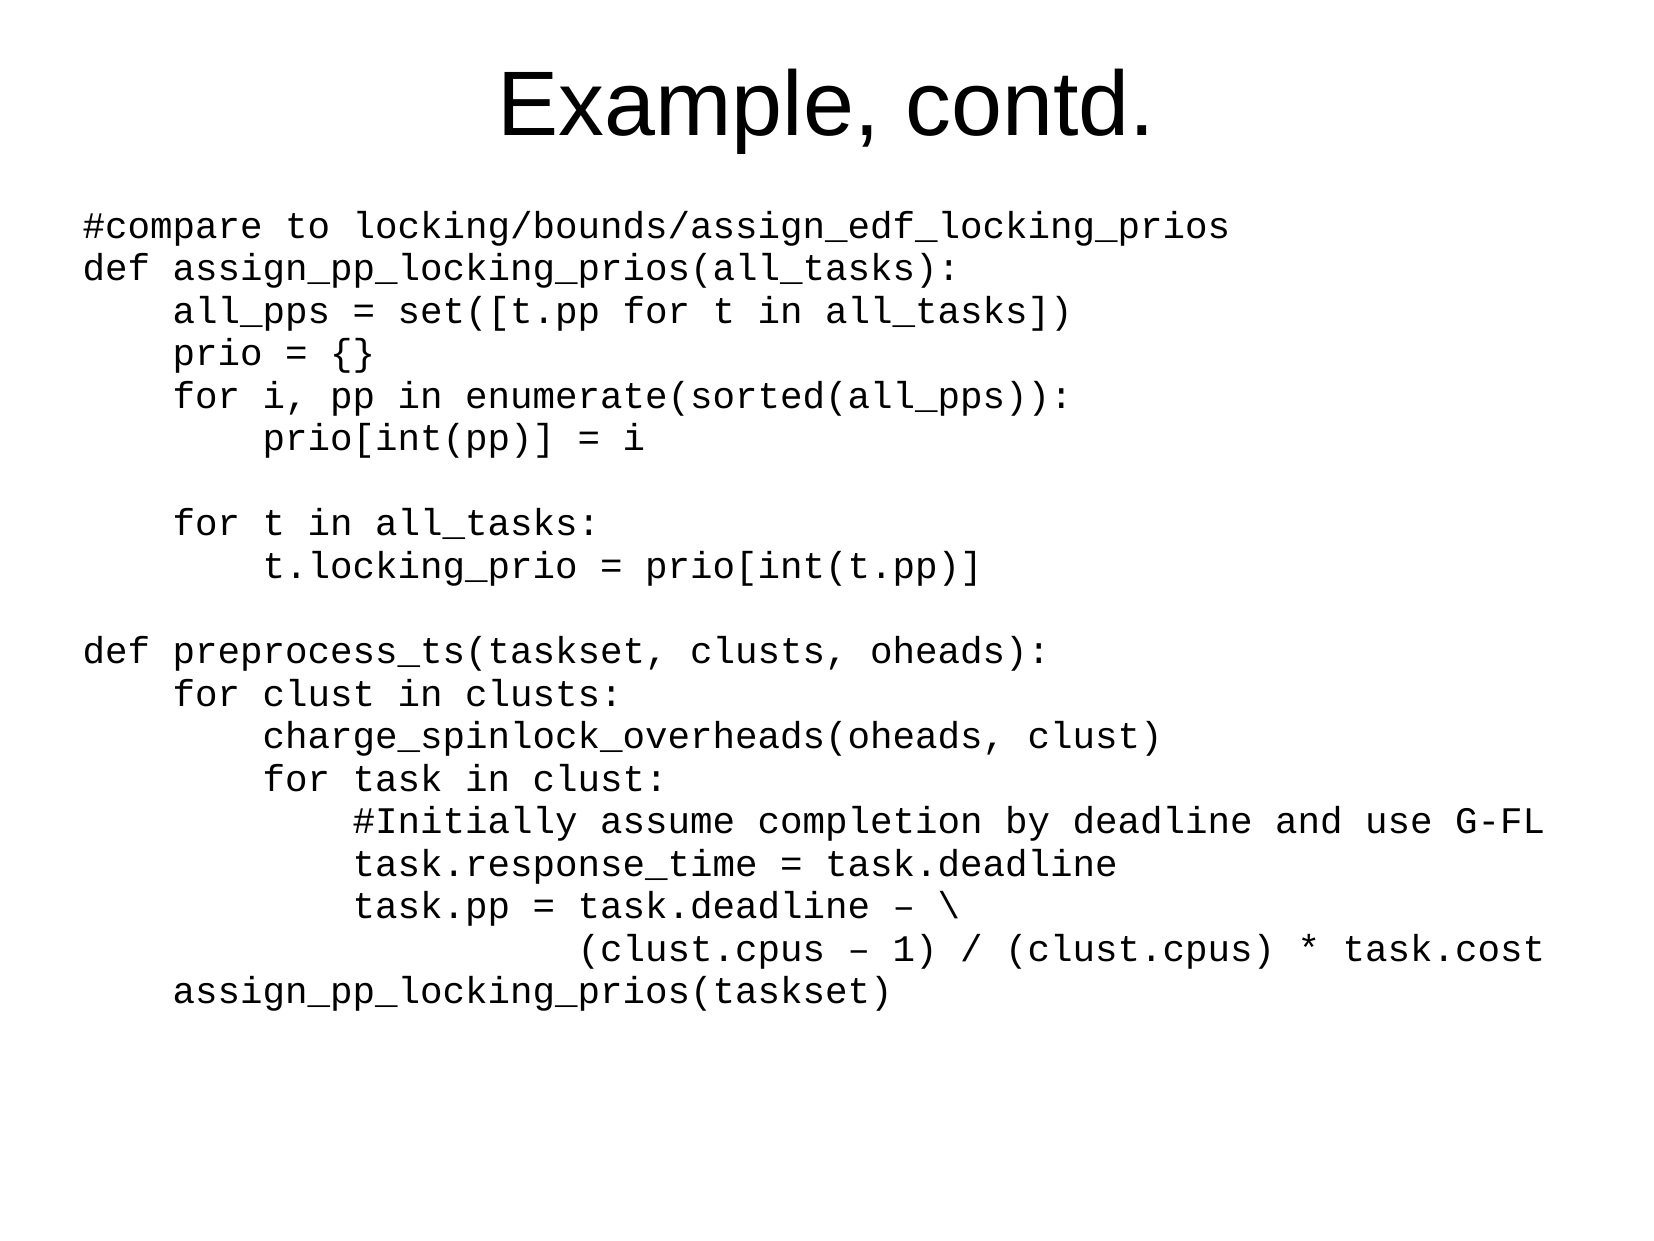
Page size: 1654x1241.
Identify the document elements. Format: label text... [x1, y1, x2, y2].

list #compare to locking/bounds/assign_edf_locking_prios def assign_pp_locking_prios(all_tasks): all_pps = set([t.pp for t in all_tasks]) prio = {} for i, pp in enumerate(sorted(all_pps)): prio[int(pp)] = i for t in all_tasks: t.locking_prio = prio[int(t.pp)] def preprocess_ts(taskset, clusts, oheads): for clust in clusts: charge_spinlock_overheads(oheads, clust) for task in clust: #Initially assume completion by deadline and use G-FL task.response_time = task.deadline task.pp = task.deadline – \ (clust.cpus – 1) / (clust.cpus) * task.cost assign_pp_locking_prios(taskset) [82, 207, 1571, 1216]
title Example, contd. [82, 0, 1571, 207]
